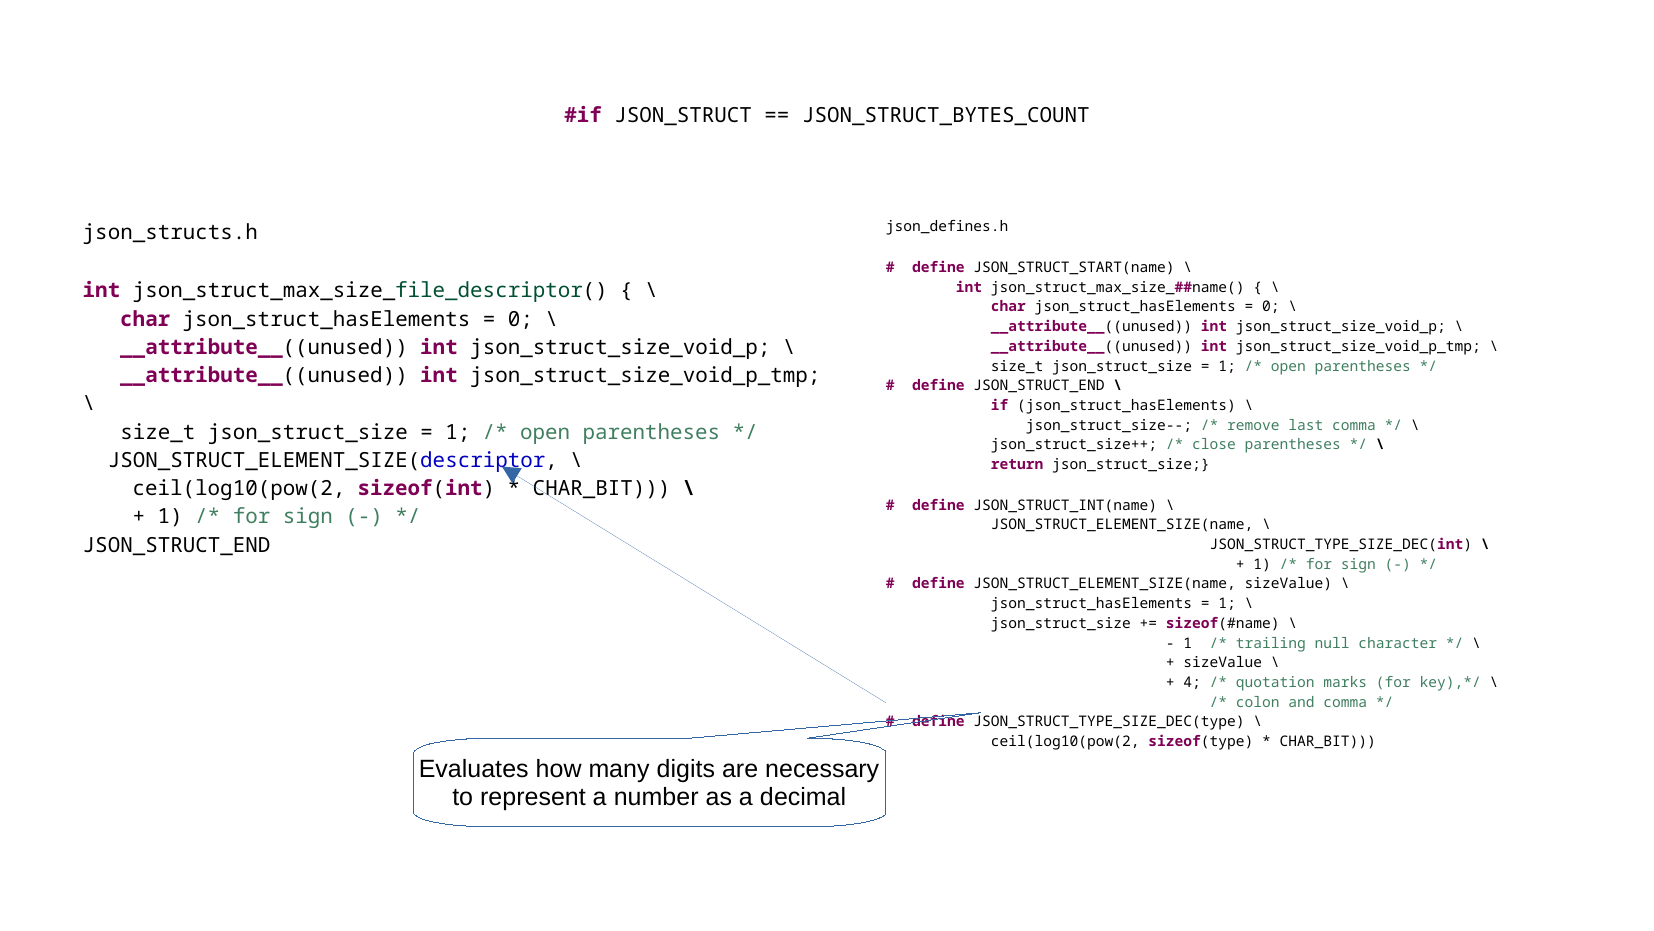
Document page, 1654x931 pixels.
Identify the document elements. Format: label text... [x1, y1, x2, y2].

title #if JSON_STRUCT == JSON_STRUCT_BYTES_COUNT [82, 37, 1571, 193]
list json_structs.h int json_struct_max_size_file_descriptor() { \ char json_struct_hasElements = 0; \ __attribute__((unused)) int json_struct_size_void_p; \ __attribute__((unused)) int json_struct_size_void_p_tmp; \ size_t json_struct_size = 1; /* open parentheses */ JSON_STRUCT_ELEMENT_SIZE(descriptor, \ ceil(log10(pow(2, sizeof(int) * CHAR_BIT))) \ + 1) /* for sign (-) */ JSON_STRUCT_END [82, 217, 827, 758]
list json_defines.h # define JSON_STRUCT_START(name) \ int json_struct_max_size_##name() { \ char json_struct_hasElements = 0; \ __attribute__((unused)) int json_struct_size_void_p; \ __attribute__((unused)) int json_struct_size_void_p_tmp; \ size_t json_struct_size = 1; /* open parentheses */ # define JSON_STRUCT_END \ if (json_struct_hasElements) \ json_struct_size--; /* remove last comma */ \ json_struct_size++; /* close parentheses */ \ return json_struct_size;} # define JSON_STRUCT_INT(name) \ JSON_STRUCT_ELEMENT_SIZE(name, \ JSON_STRUCT_TYPE_SIZE_DEC(int) \ + 1) /* for sign (-) */ # define JSON_STRUCT_ELEMENT_SIZE(name, sizeValue) \ json_struct_hasElements = 1; \ json_struct_size += sizeof(#name) \ - 1 /* trailing null character */ \ + sizeValue \ + 4; /* quotation marks (for key),*/ \ /* colon and comma */ # define JSON_STRUCT_TYPE_SIZE_DEC(type) \ ceil(log10(pow(2, sizeof(type) * CHAR_BIT))) [885, 216, 1571, 756]
text_box Evaluates how many digits are necessary to represent a number as a decimal [413, 712, 981, 827]
